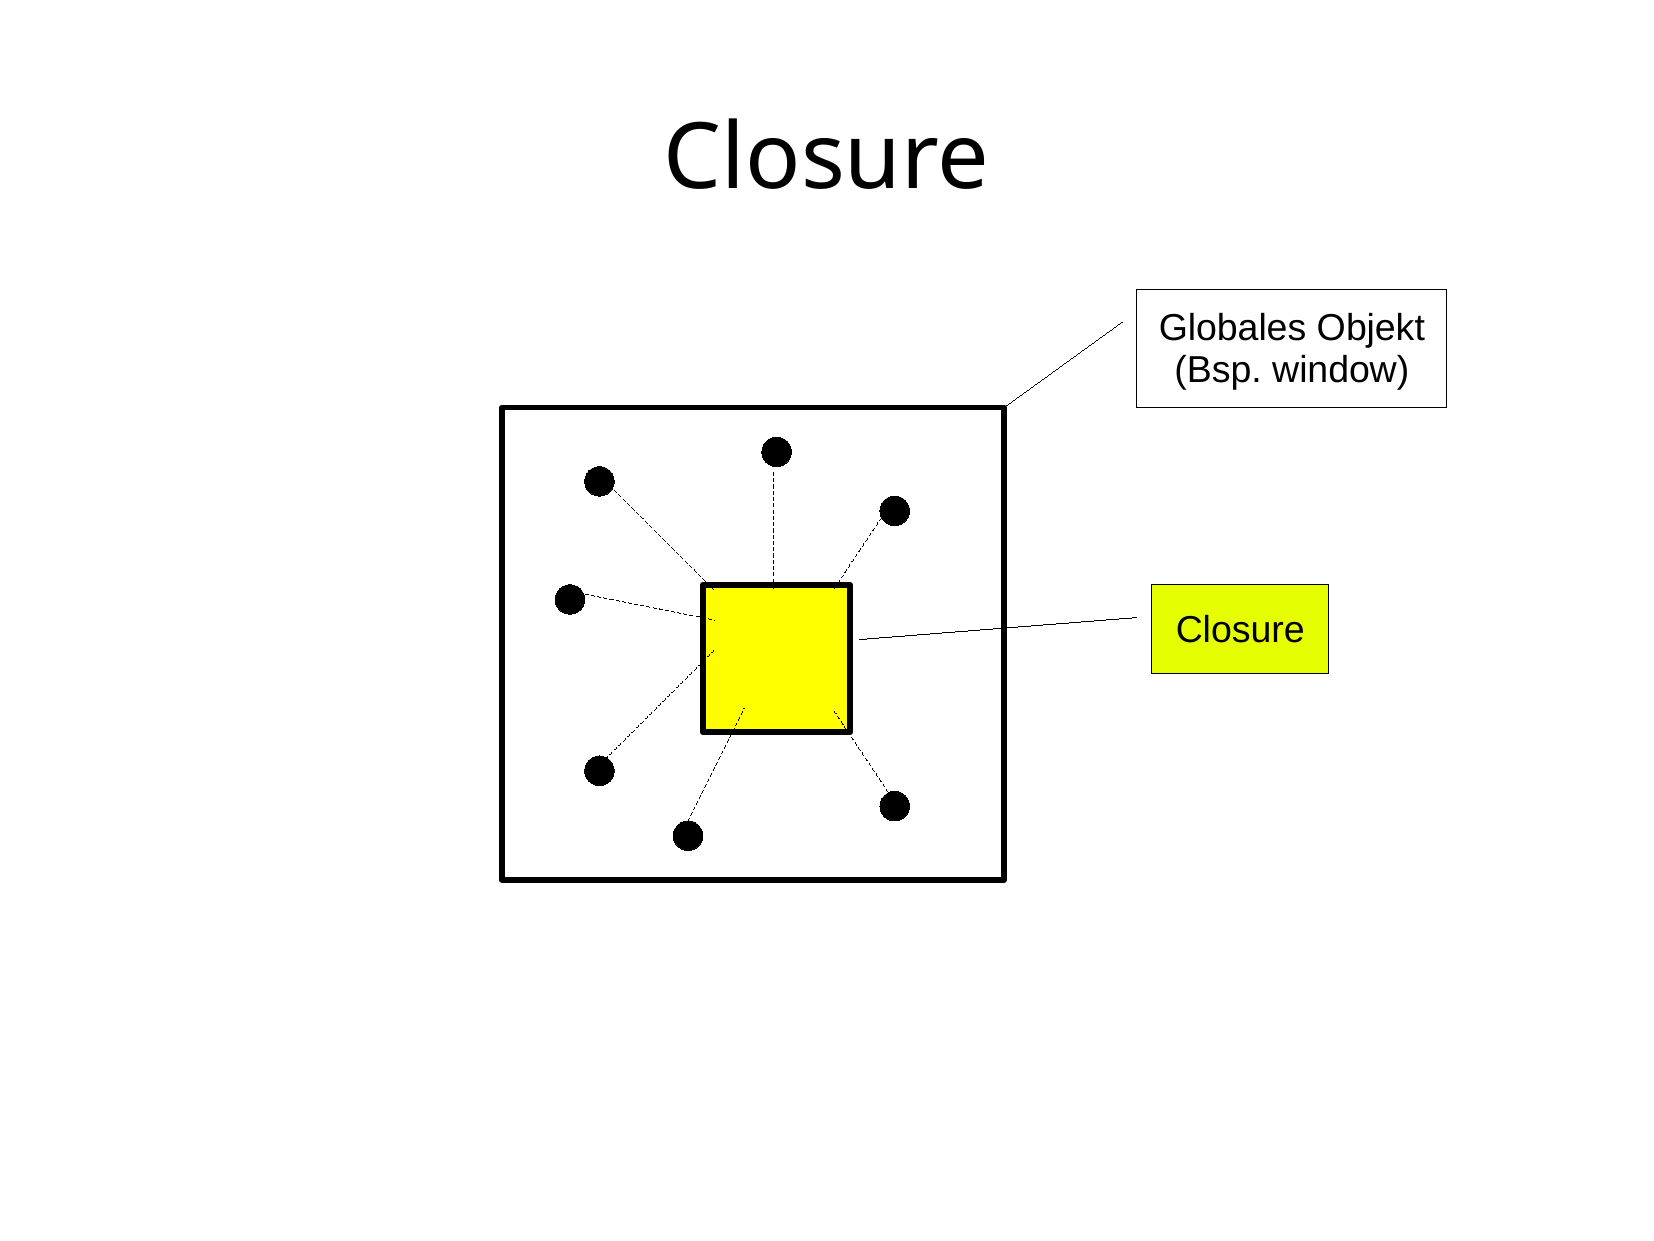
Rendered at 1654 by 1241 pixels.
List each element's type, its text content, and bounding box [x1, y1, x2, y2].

text_box Closure [1152, 585, 1329, 673]
text_box [879, 791, 910, 821]
text_box [702, 584, 851, 733]
text_box [555, 584, 585, 615]
text_box [879, 496, 910, 526]
text_box [761, 437, 792, 467]
title Closure [82, 56, 1571, 250]
text_box Globales Objekt (Bsp. window) [1137, 289, 1447, 408]
text_box [584, 466, 615, 497]
text_box [673, 820, 703, 851]
text_box [584, 755, 615, 786]
